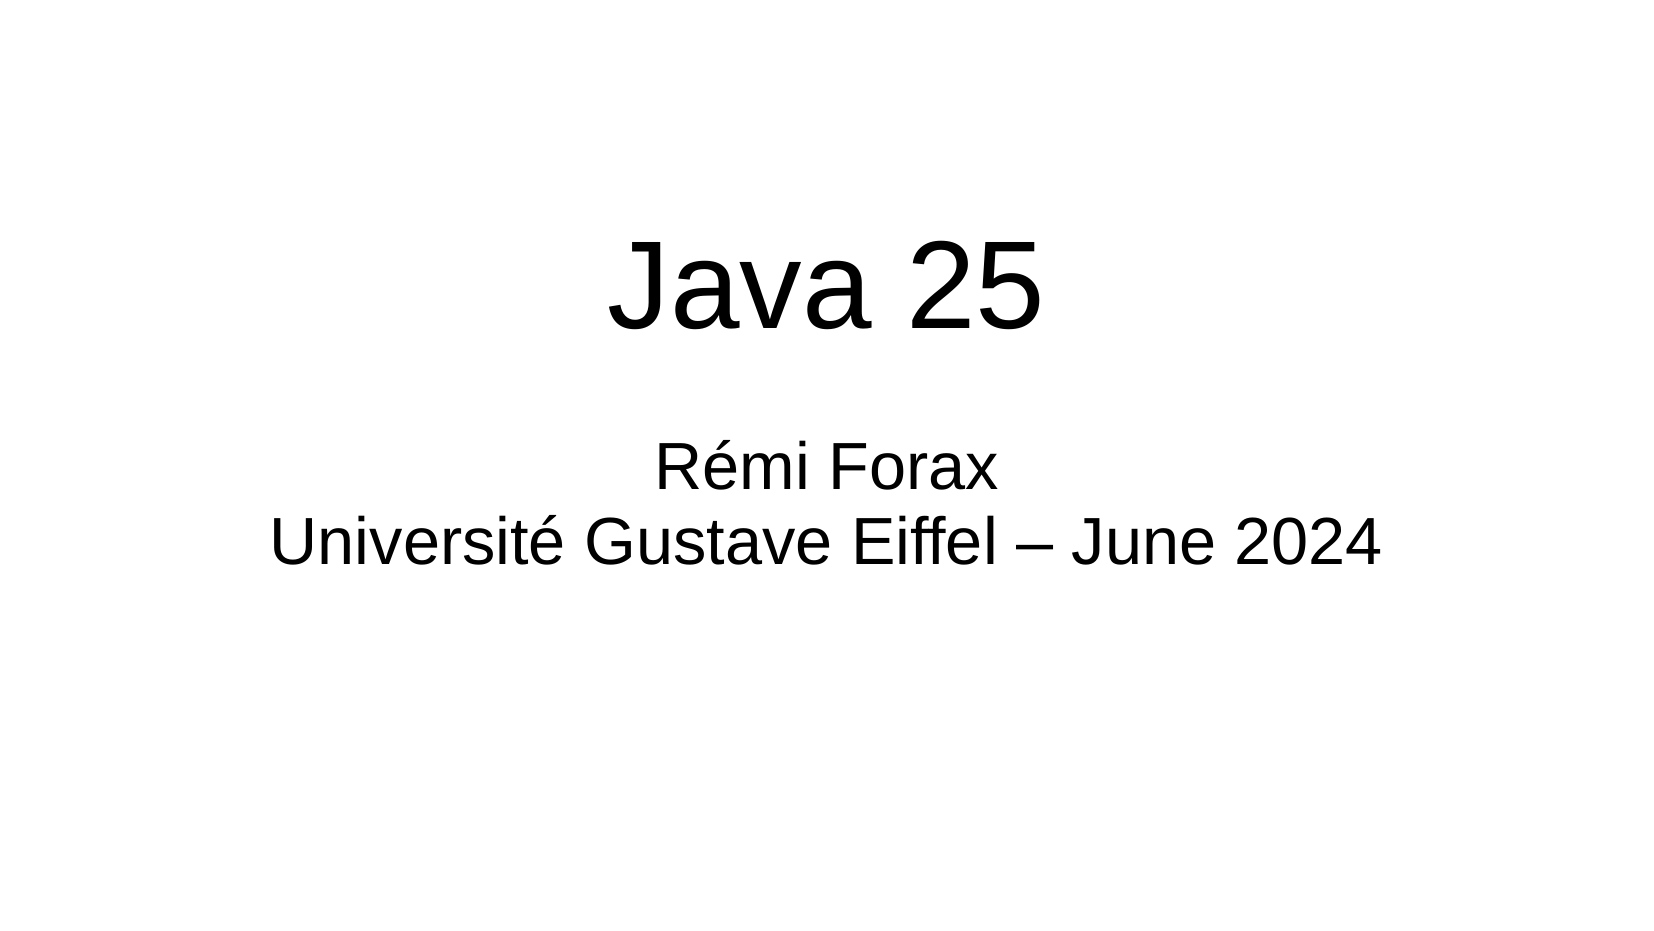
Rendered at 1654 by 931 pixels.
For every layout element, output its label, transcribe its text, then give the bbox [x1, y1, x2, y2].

subtitle Java 25 Rémi Forax Université Gustave Eiffel – June 2024 [82, 37, 1571, 757]
